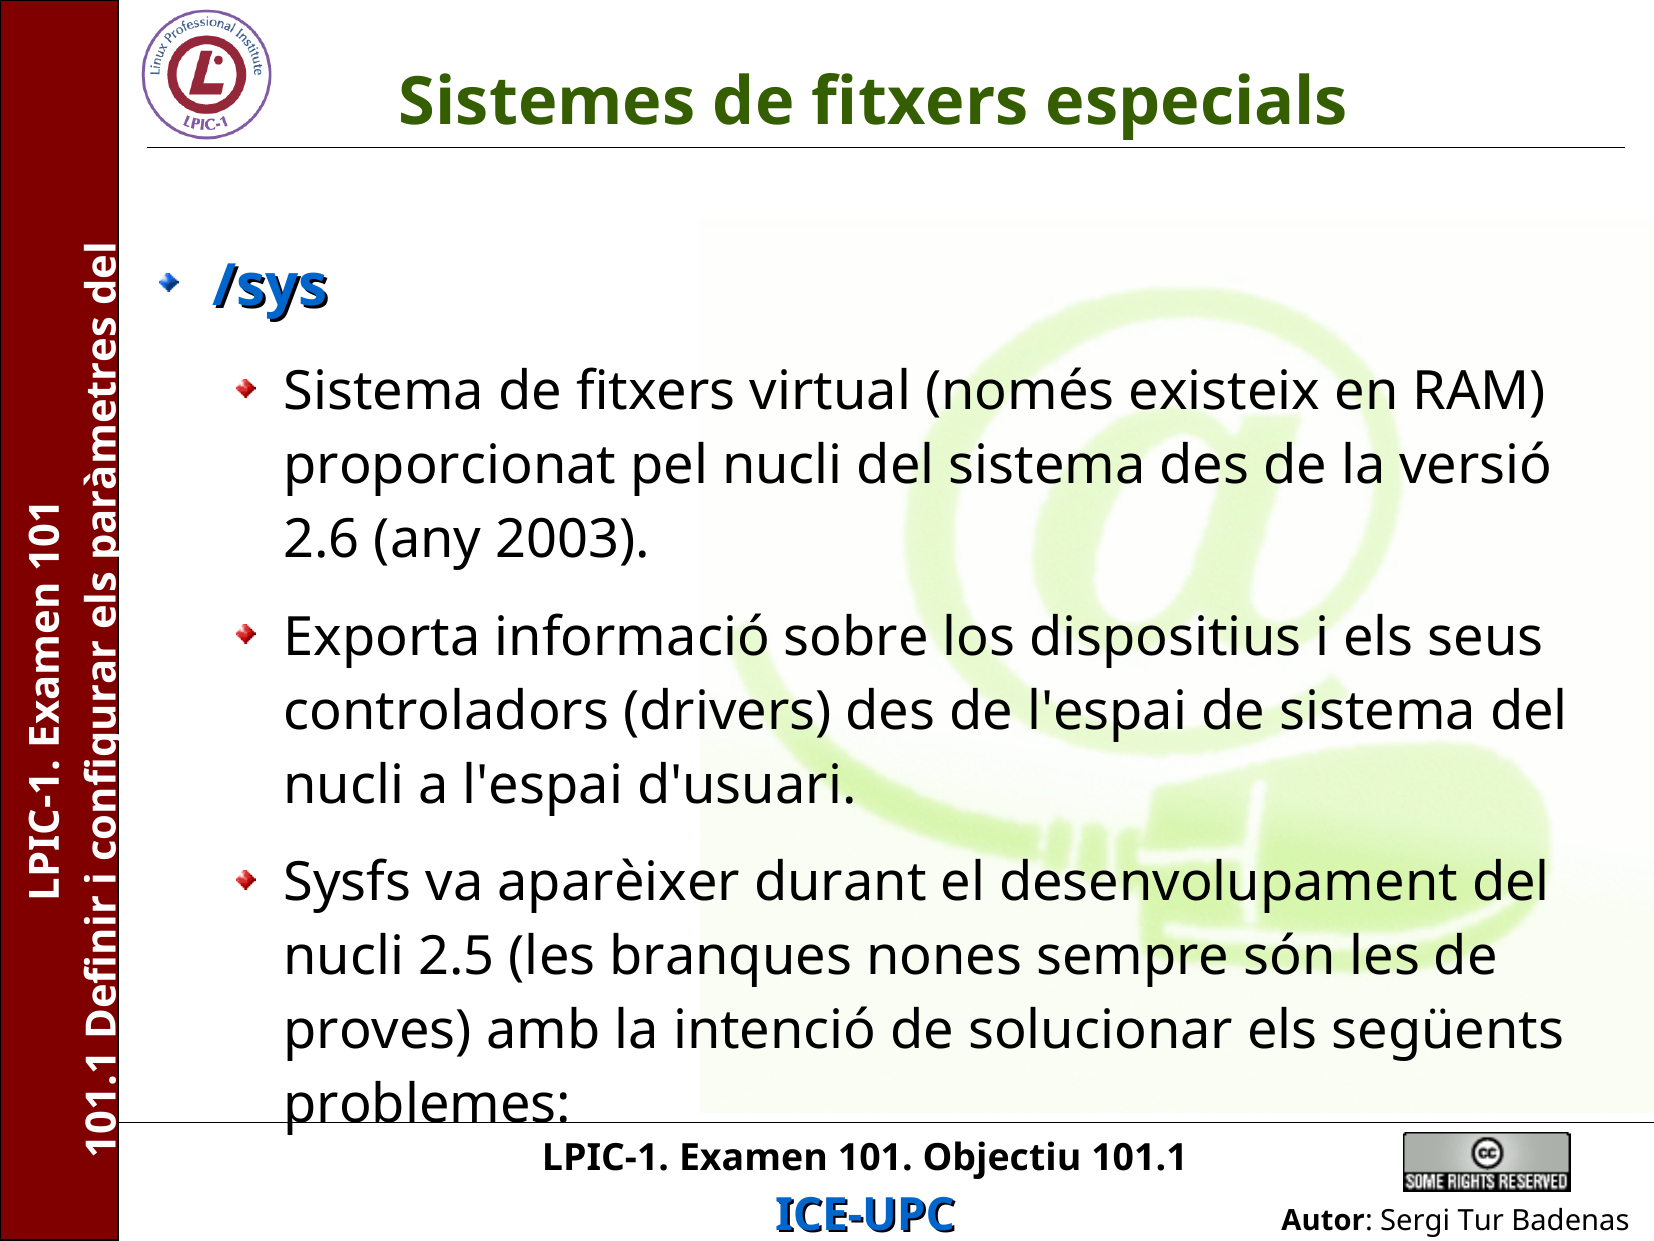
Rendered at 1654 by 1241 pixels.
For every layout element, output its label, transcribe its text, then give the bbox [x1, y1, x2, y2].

picture [1403, 1132, 1571, 1192]
picture [135, 5, 277, 55]
title Sistemes de fitxers especials [129, 55, 1619, 142]
list /sys Sistema de fitxers virtual (només existeix en RAM) proporcionat pel nucli del sistema des de la versió 2.6 (any 2003). Exporta informació sobre los dispositius i els seus controladors (drivers) des de l'espai de sistema del nucli a l'espai d'usuari. Sysfs va aparèixer durant el desenvolupament del nucli 2.5 (les branques nones sempre són les de proves) amb la intenció de solucionar els següents problemes: [141, 242, 1630, 1125]
picture [700, 217, 1654, 1113]
